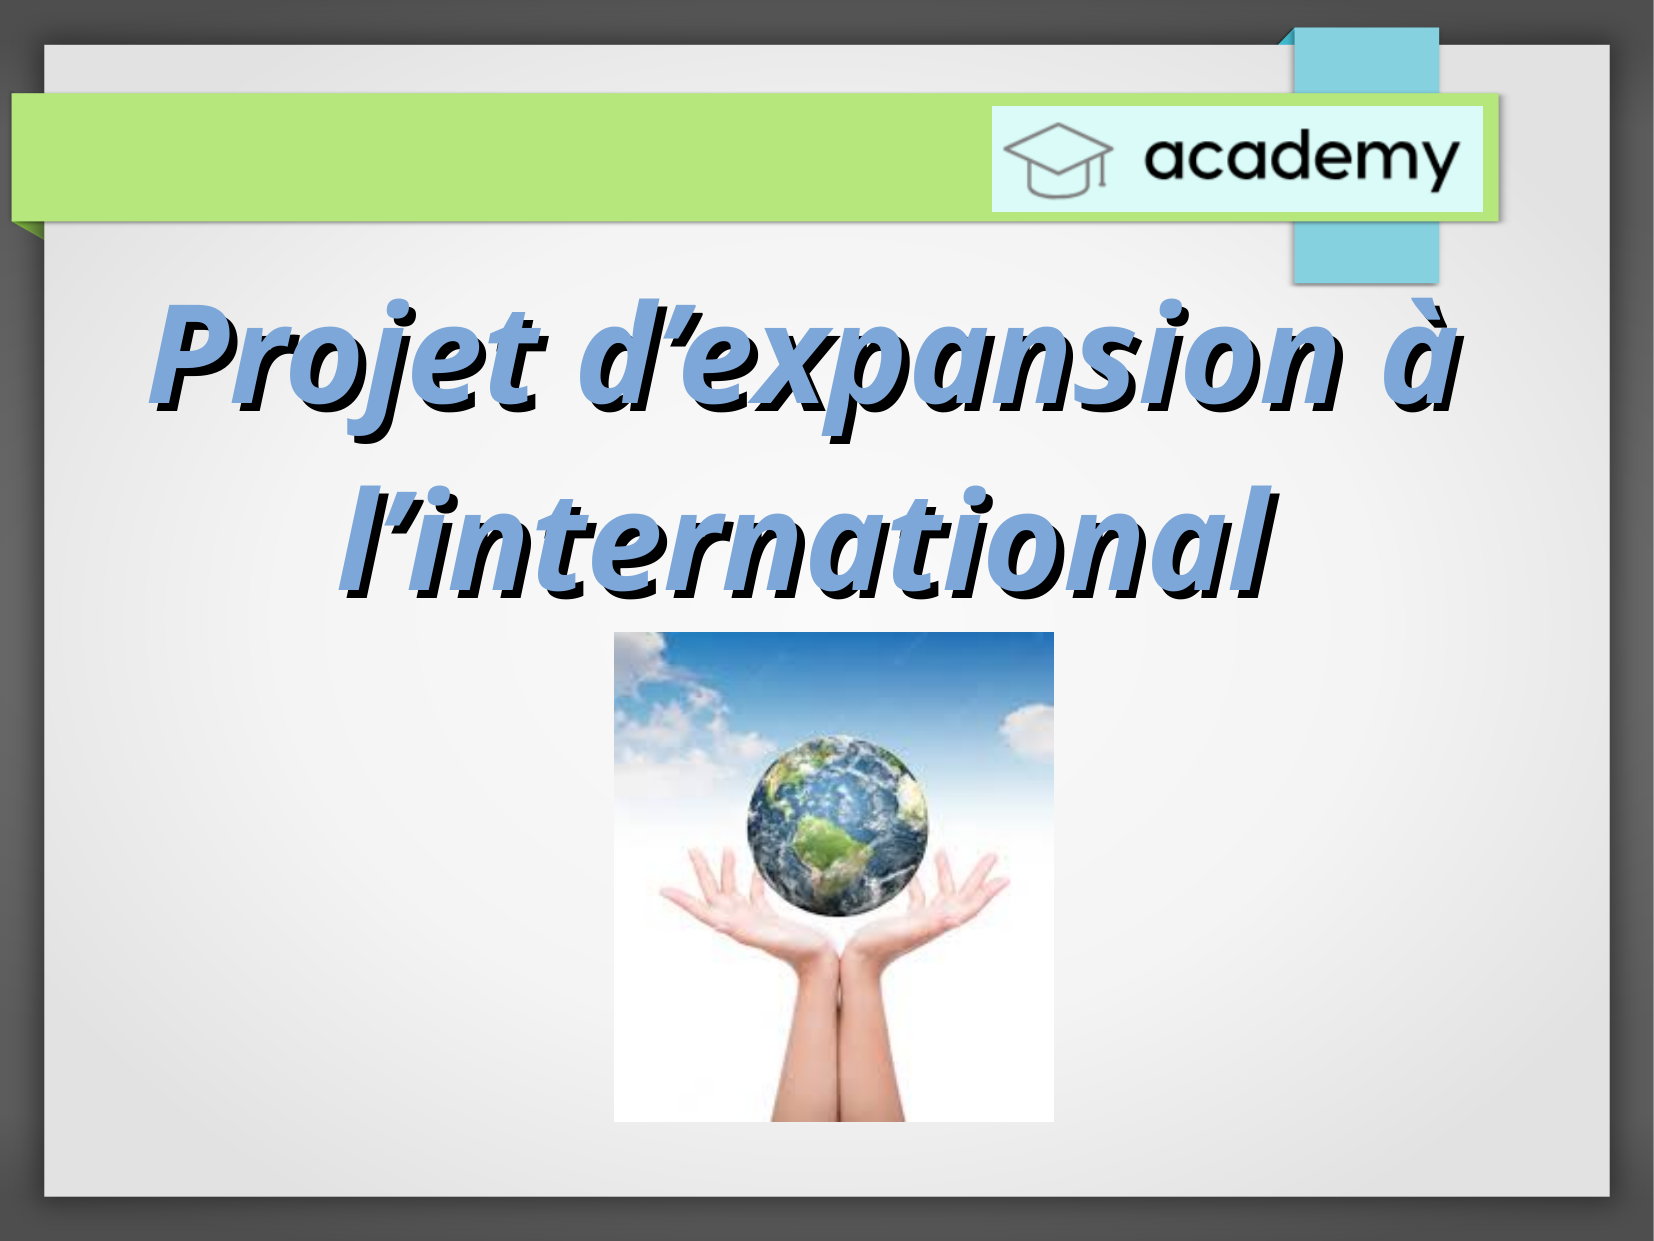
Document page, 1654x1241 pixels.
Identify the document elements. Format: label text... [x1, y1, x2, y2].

subtitle Projet d’expansion à l’international [59, 83, 1548, 804]
picture [0, 0, 1654, 1241]
